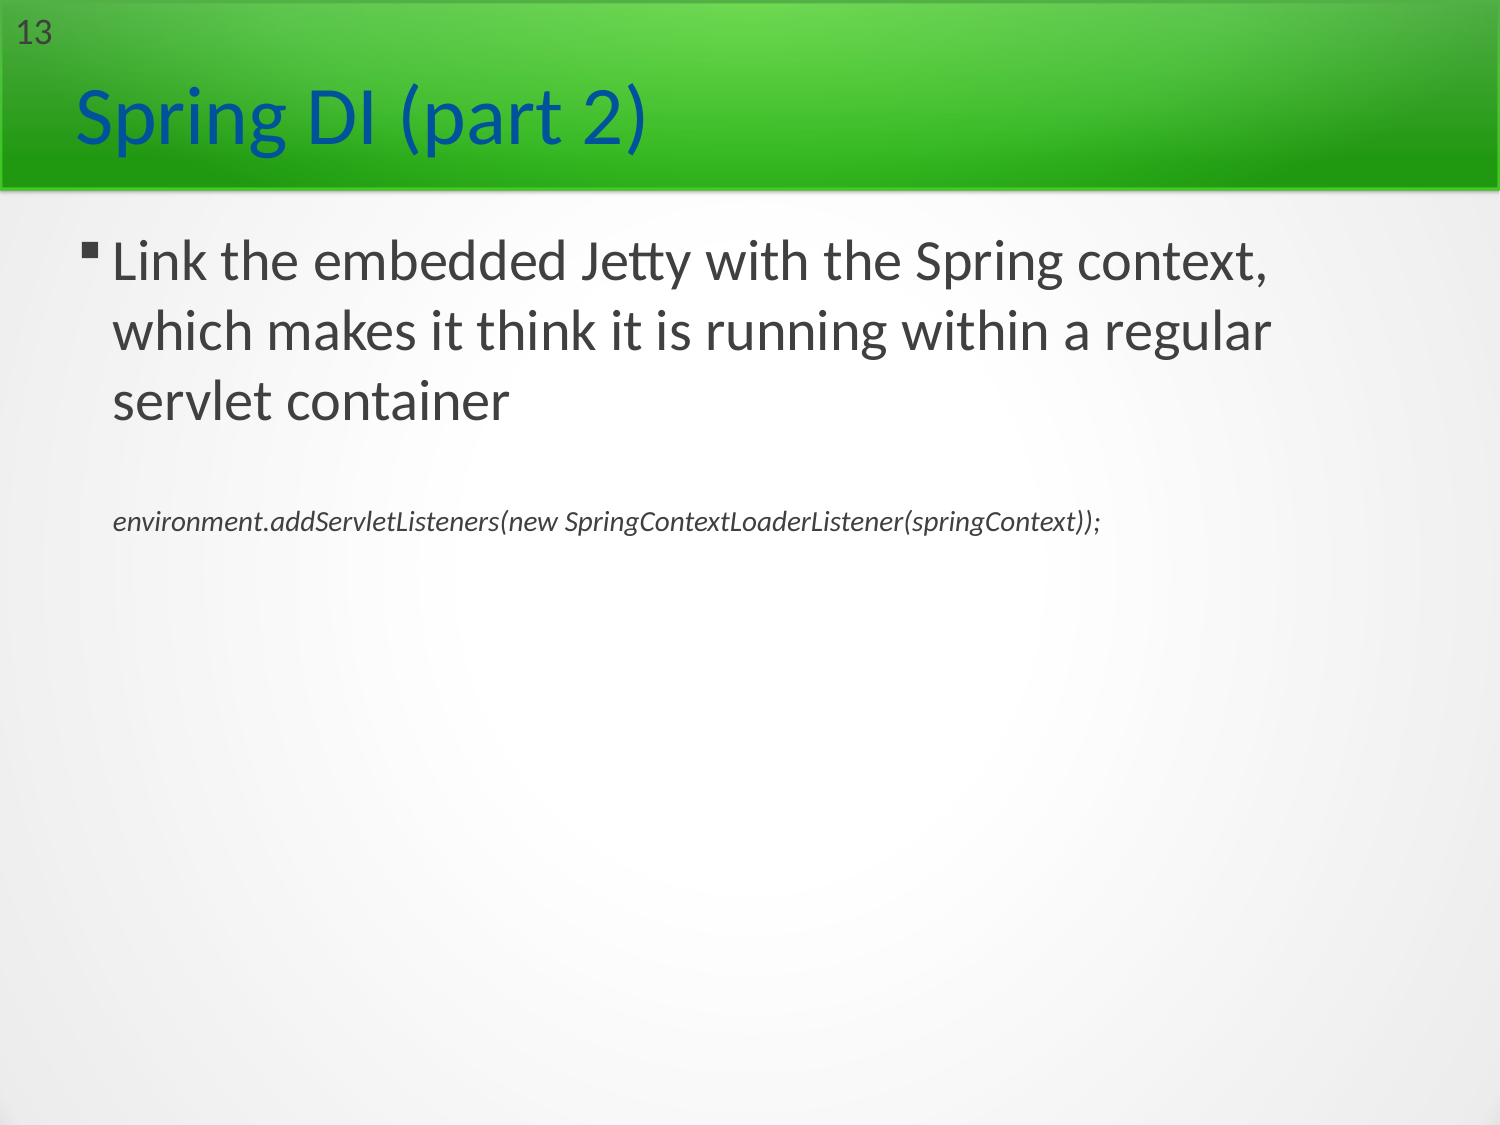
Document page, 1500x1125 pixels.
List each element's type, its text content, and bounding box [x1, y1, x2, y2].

text_box Link the embedded Jetty with the Spring context, which makes it think it is running within a regular servlet container environment.addServletListeners(new SpringContextLoaderListener(springContext)); [74, 219, 1427, 1024]
text_box <number> [0, 0, 1500, 1125]
